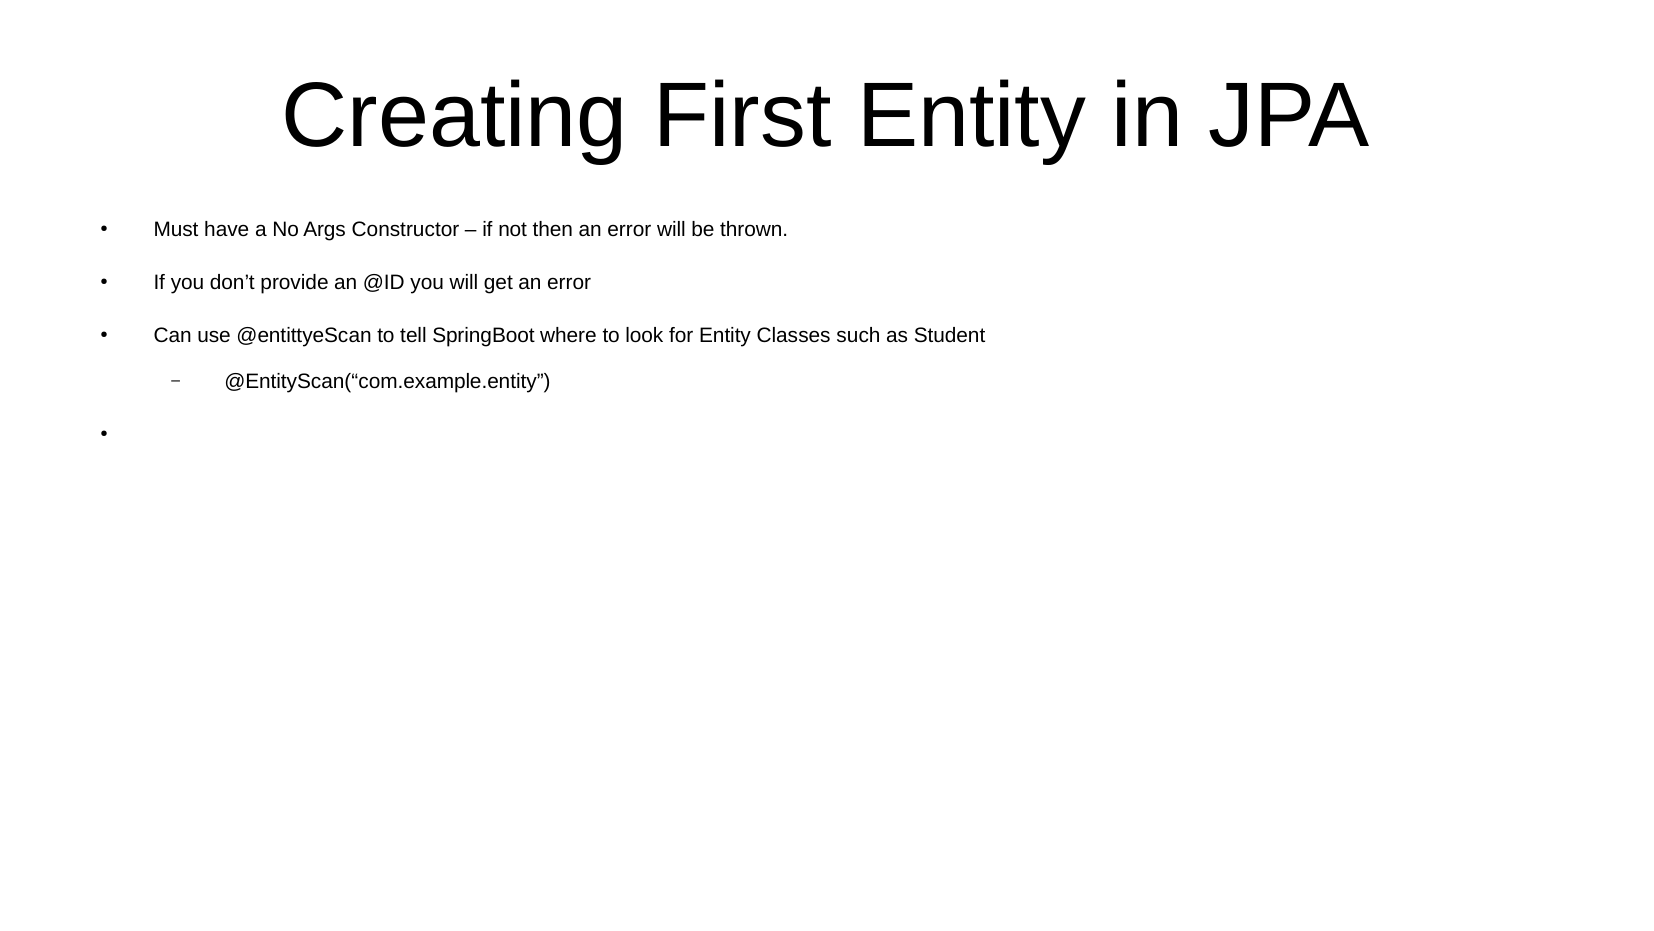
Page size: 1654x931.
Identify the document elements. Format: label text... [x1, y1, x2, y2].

title Creating First Entity in JPA [82, 37, 1571, 193]
list Must have a No Args Constructor – if not then an error will be thrown. If you don’t provide an @ID you will get an error Can use @entittyeScan to tell SpringBoot where to look for Entity Classes such as Student @EntityScan(“com.example.entity”) [82, 217, 1636, 916]
